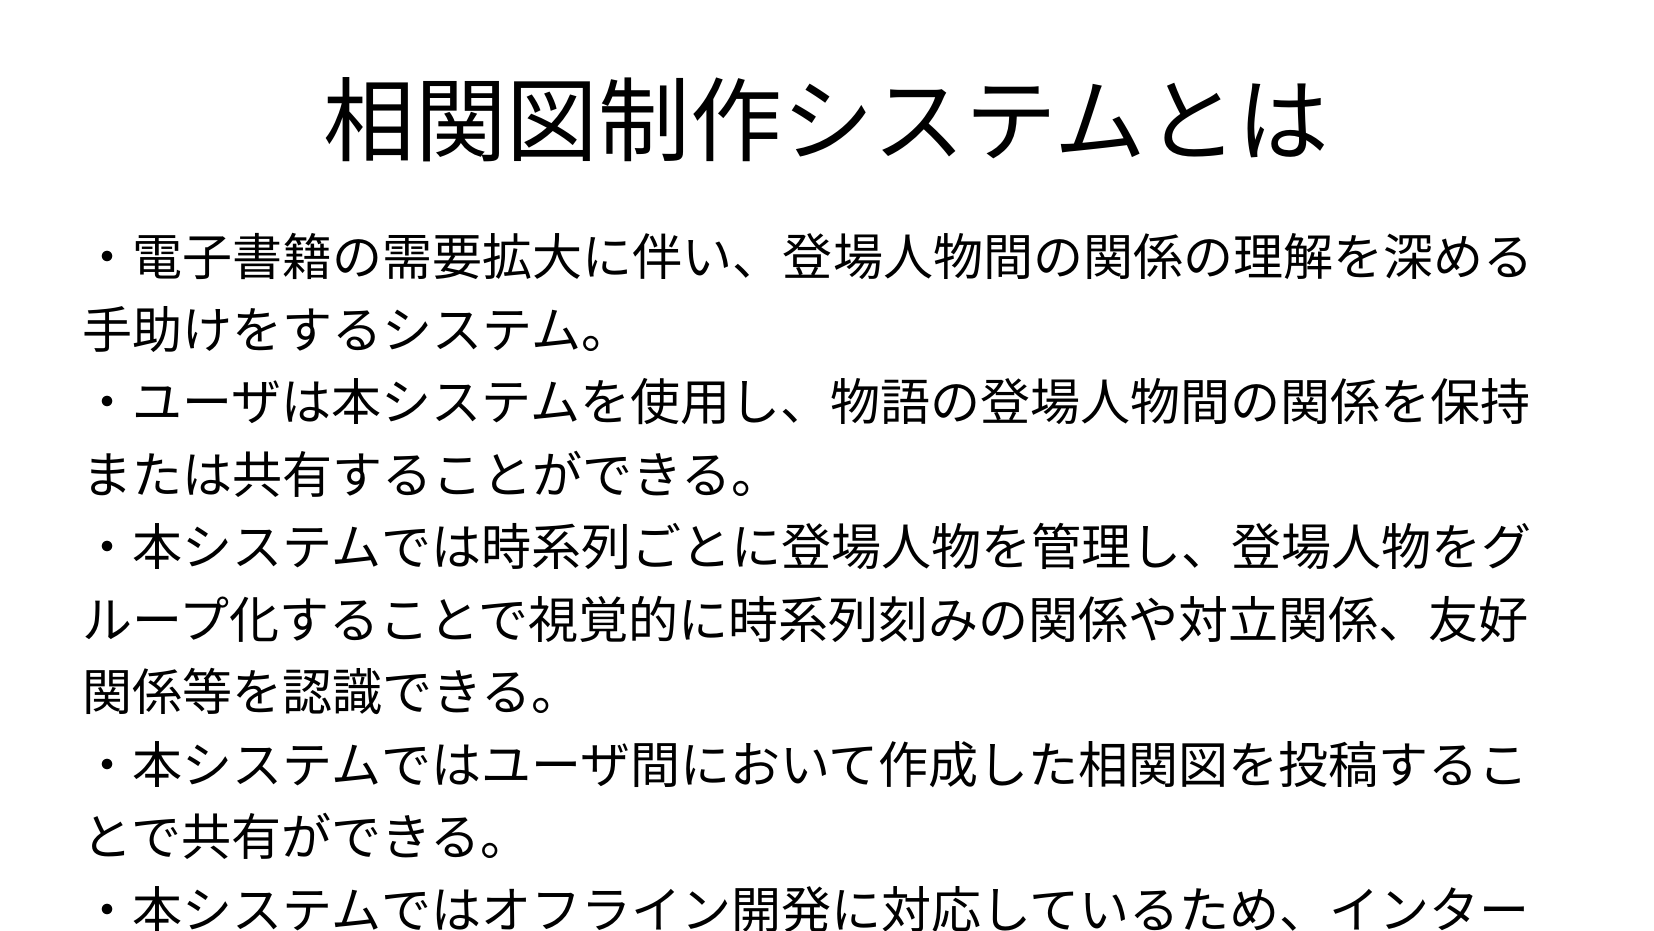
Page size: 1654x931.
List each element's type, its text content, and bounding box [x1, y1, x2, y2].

subtitle ・電子書籍の需要拡大に伴い、登場人物間の関係の理解を深める手助けをするシステム。 ・ユーザは本システムを使用し、物語の登場人物間の関係を保持または共有することができる。 ・本システムでは時系列ごとに登場人物を管理し、登場人物をグループ化することで視覚的に時系列刻みの関係や対立関係、友好関係等を認識できる。 ・本システムではユーザ間において作成した相関図を投稿することで共有ができる。 ・本システムではオフライン開発に対応しているため、インターネットに繋がらない環境での相関図作成も可能。 [82, 217, 1571, 823]
title 相関図制作システムとは [82, 37, 1571, 193]
